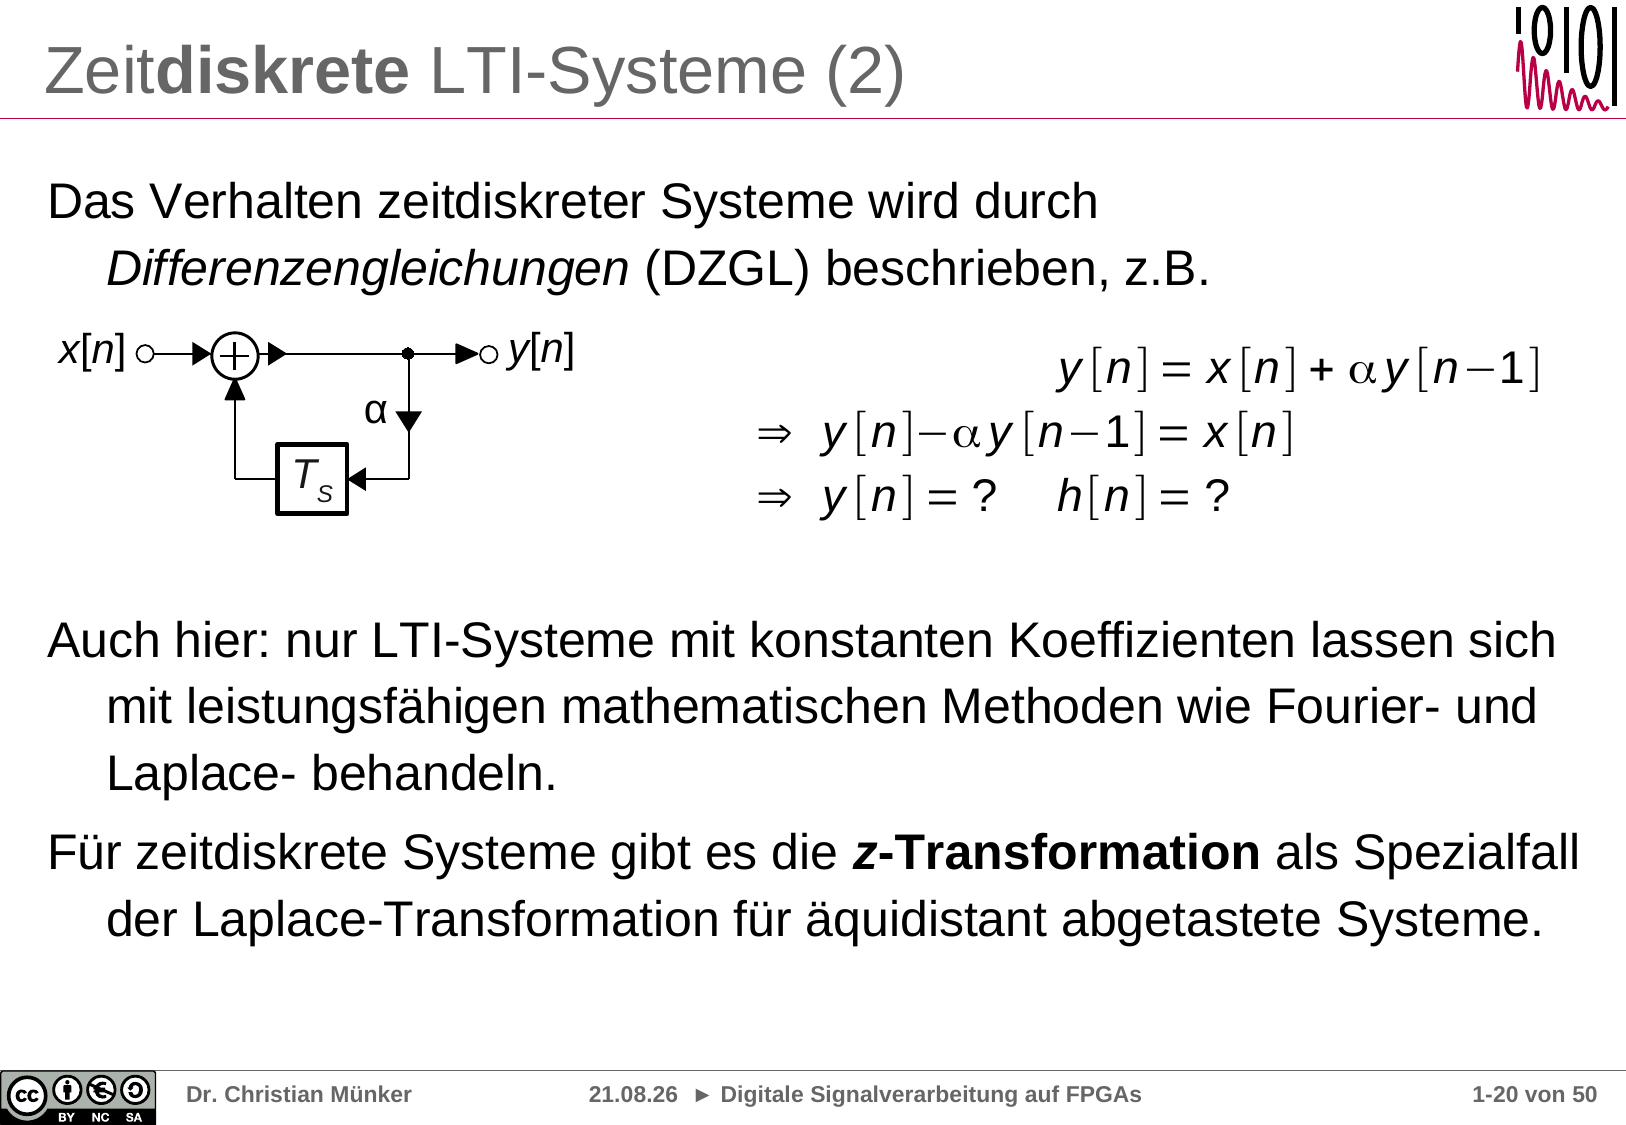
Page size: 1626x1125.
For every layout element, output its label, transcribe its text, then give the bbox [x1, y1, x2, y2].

title Zeitdiskrete LTI-Systeme (2) [44, 10, 1299, 137]
text_box x[n] [59, 325, 136, 383]
text_box [402, 347, 414, 360]
chart [750, 342, 1548, 522]
list Das Verhalten zeitdiskreter Systeme wird durch Differenzengleichungen (DZGL) beschrieben, z.B. Auch hier: nur LTI-Systeme mit konstanten Koeffizienten lassen sich mit leistungsfähigen mathematischen Methoden wie Fourier- und Laplace- behandeln. Für zeitdiskrete Systeme gibt es die z-Transformation als Spezialfall der Laplace-Transformation für äquidistant abgetastete Systeme. [47, 162, 1583, 937]
picture [1512, 0, 1624, 114]
text_box y[n] [508, 324, 591, 384]
text_box α [349, 377, 408, 440]
text_box [211, 332, 259, 380]
text_box TS [277, 444, 348, 514]
